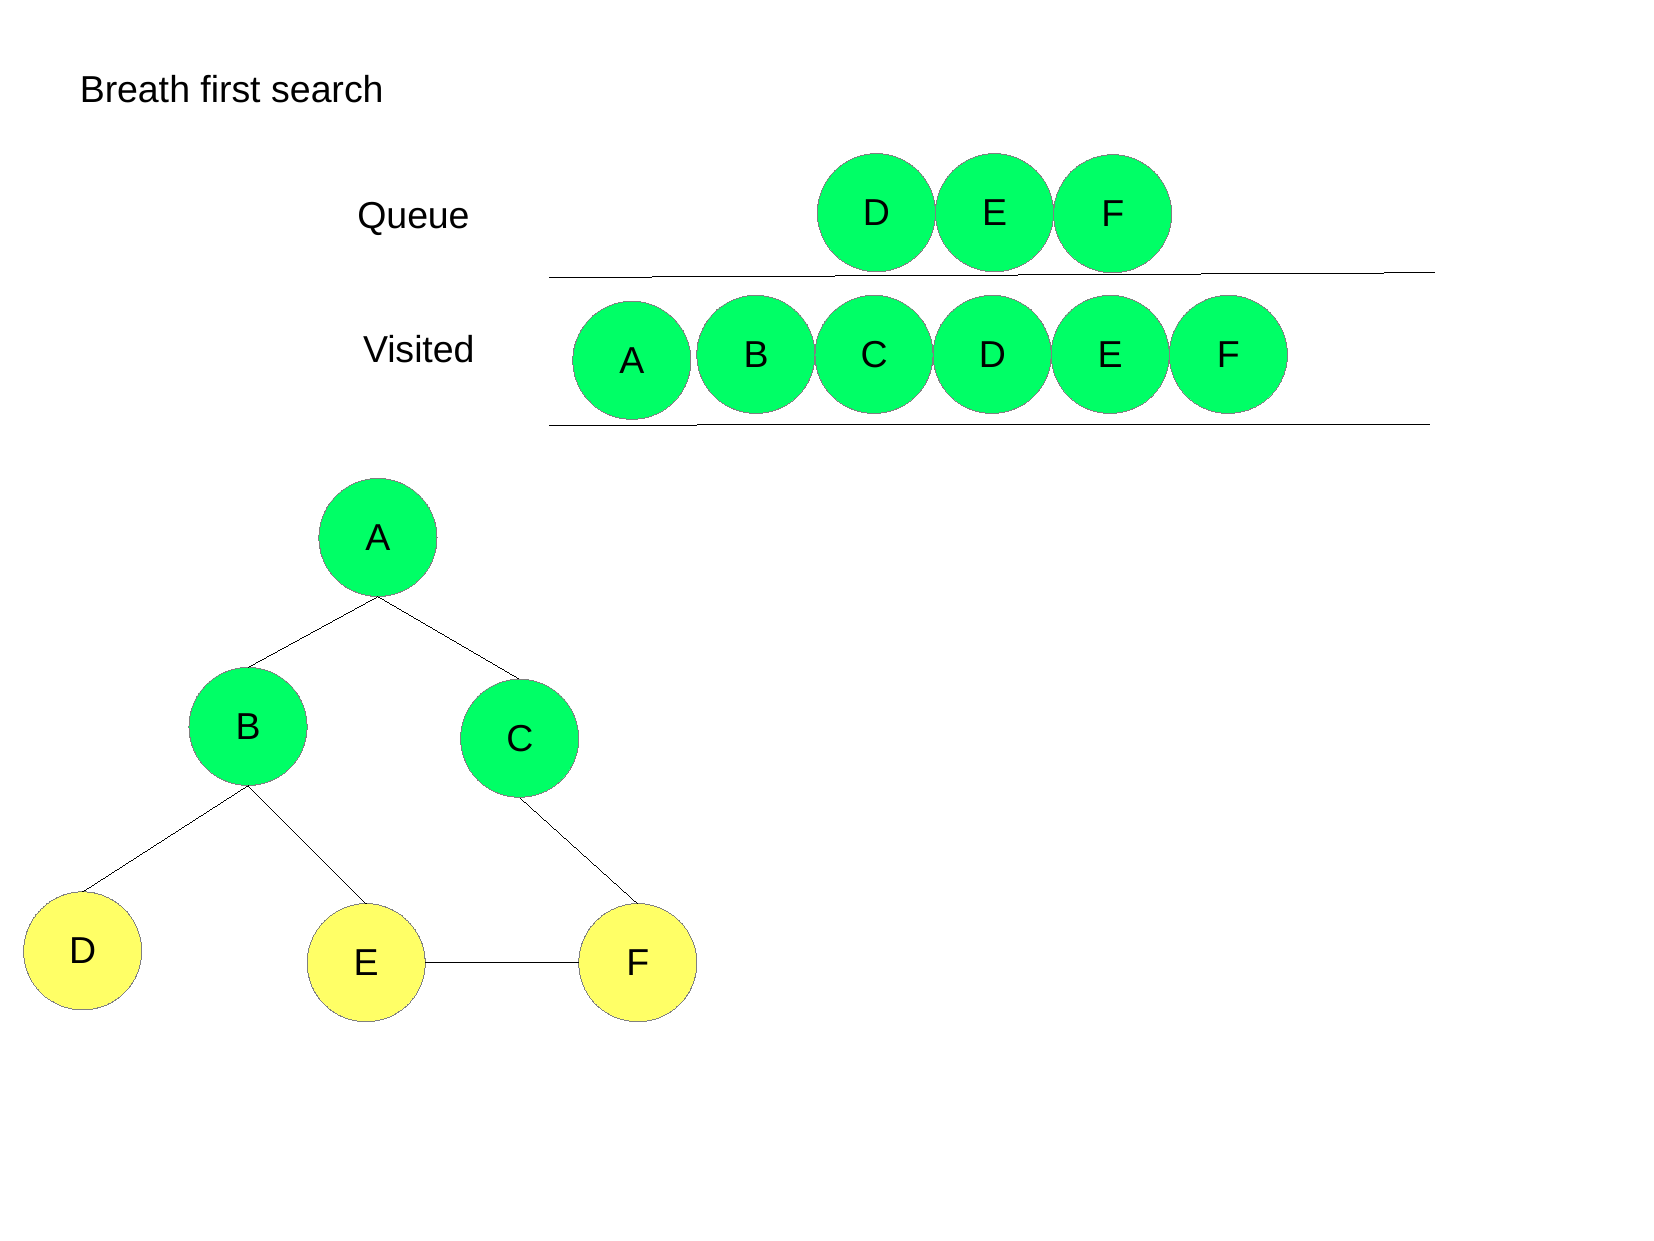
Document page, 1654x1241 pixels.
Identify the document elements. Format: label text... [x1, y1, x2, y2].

text_box B [188, 667, 308, 786]
text_box E [307, 903, 426, 1022]
text_box E [935, 153, 1054, 272]
text_box A [572, 301, 691, 420]
text_box F [1053, 154, 1172, 273]
text_box B [696, 295, 815, 414]
text_box D [817, 153, 935, 272]
text_box D [933, 295, 1051, 414]
text_box A [318, 478, 438, 597]
text_box F [1169, 295, 1288, 414]
text_box Queue [342, 186, 508, 249]
text_box E [1051, 295, 1169, 414]
text_box C [814, 295, 933, 414]
text_box Visited [348, 321, 585, 378]
text_box Breath first search [59, 54, 851, 166]
text_box C [460, 679, 579, 798]
text_box D [23, 891, 142, 1010]
text_box F [578, 903, 697, 1022]
